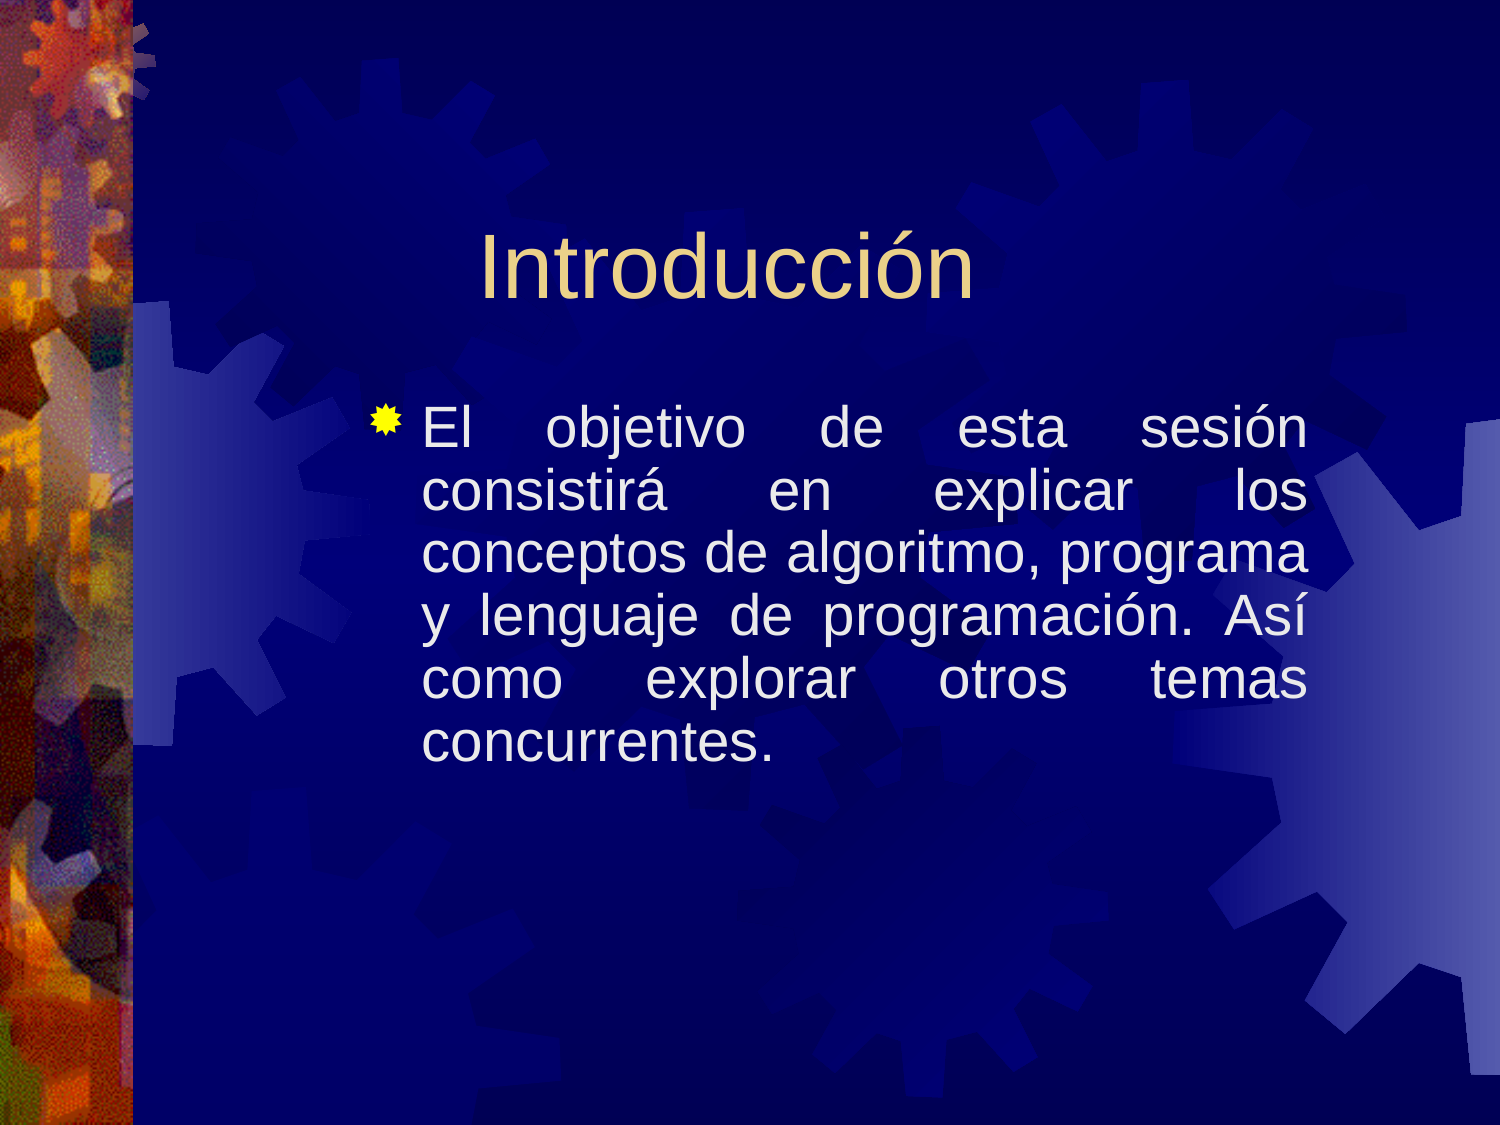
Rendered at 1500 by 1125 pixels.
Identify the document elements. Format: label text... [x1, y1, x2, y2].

picture [0, 0, 133, 1125]
list El objetivo de esta sesión consistirá en explicar los conceptos de algoritmo, programa y lenguaje de programación. Así como explorar otros temas concurrentes. [350, 389, 1326, 802]
title Introducción [462, 168, 1463, 356]
